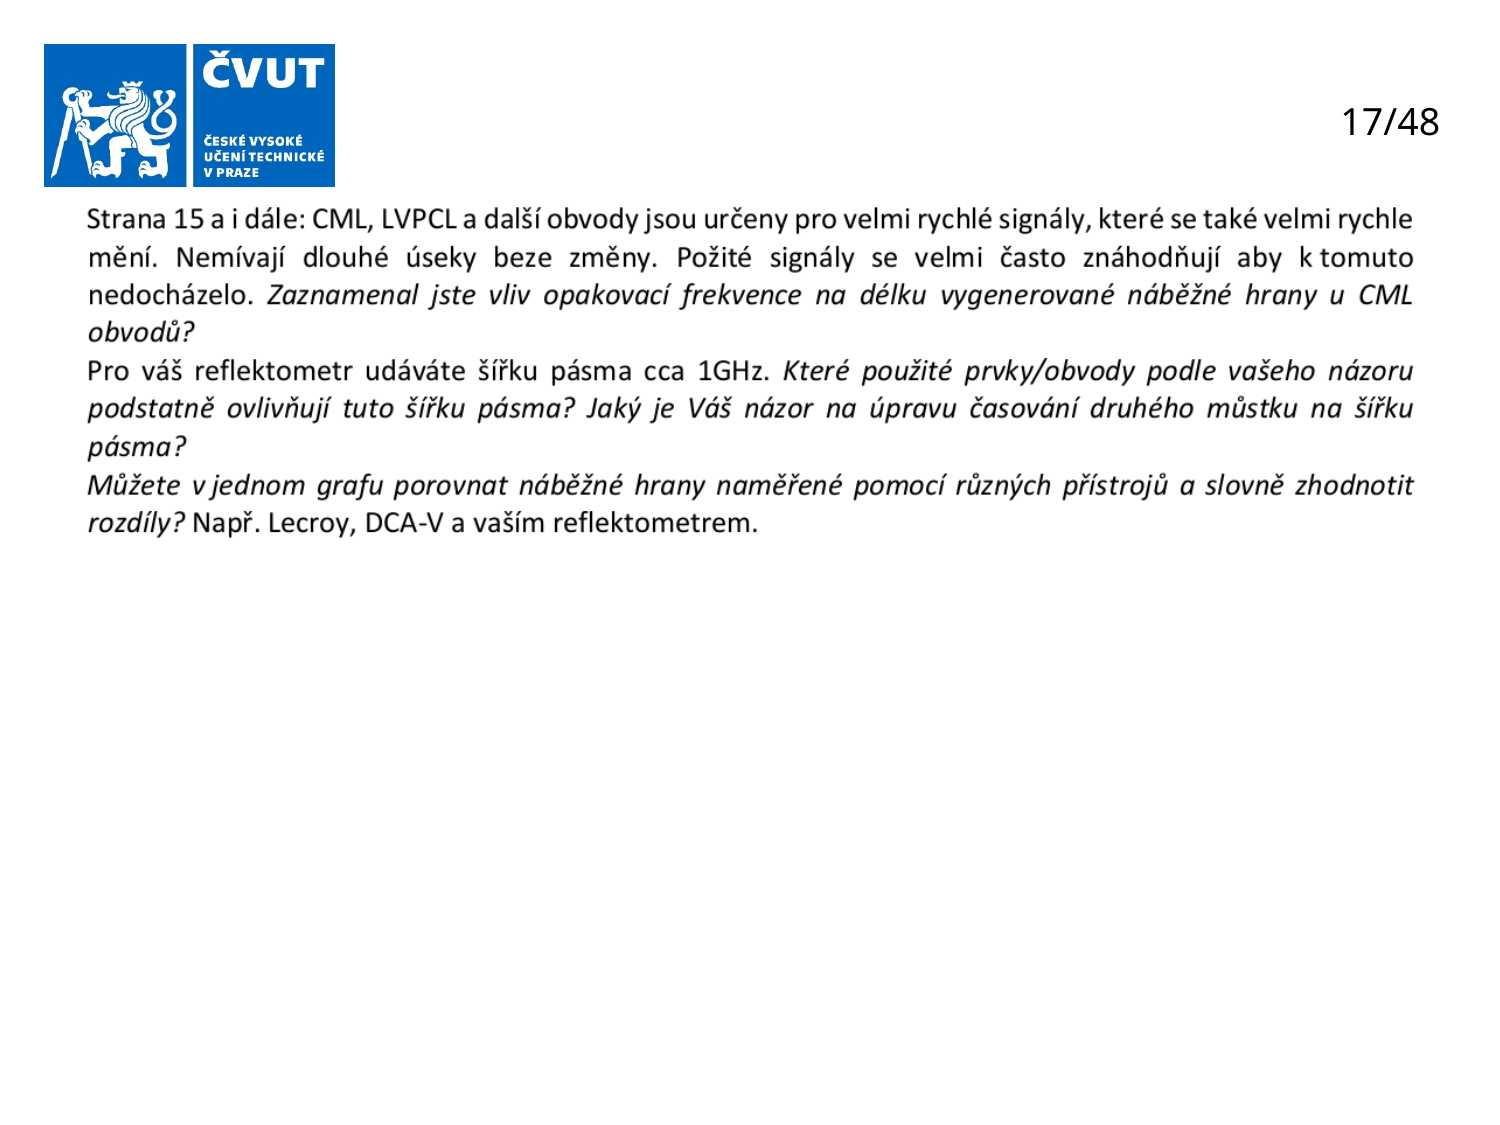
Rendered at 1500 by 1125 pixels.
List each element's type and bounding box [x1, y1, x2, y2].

picture [75, 198, 1426, 545]
picture [44, 44, 335, 187]
